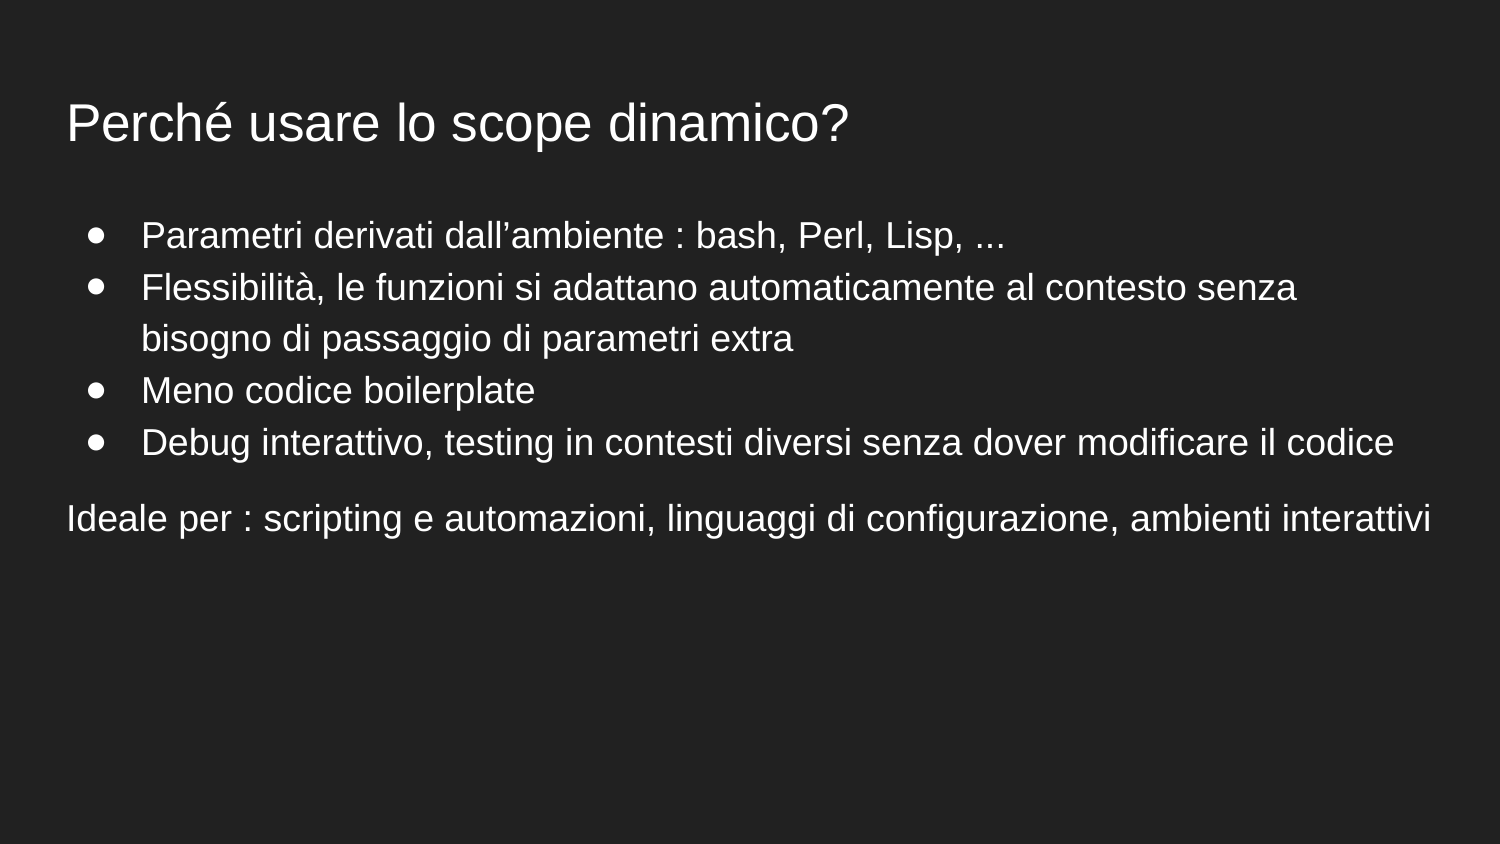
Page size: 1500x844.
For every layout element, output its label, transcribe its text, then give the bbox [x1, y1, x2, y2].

title Perché usare lo scope dinamico? [51, 72, 1449, 167]
list Parametri derivati dall’ambiente : bash, Perl, Lisp, ... Flessibilità, le funzioni si adattano automaticamente al contesto senza bisogno di passaggio di parametri extra Meno codice boilerplate Debug interattivo, testing in contesti diversi senza dover modificare il codice Ideale per : scripting e automazioni, linguaggi di configurazione, ambienti interattivi [51, 189, 1449, 750]
